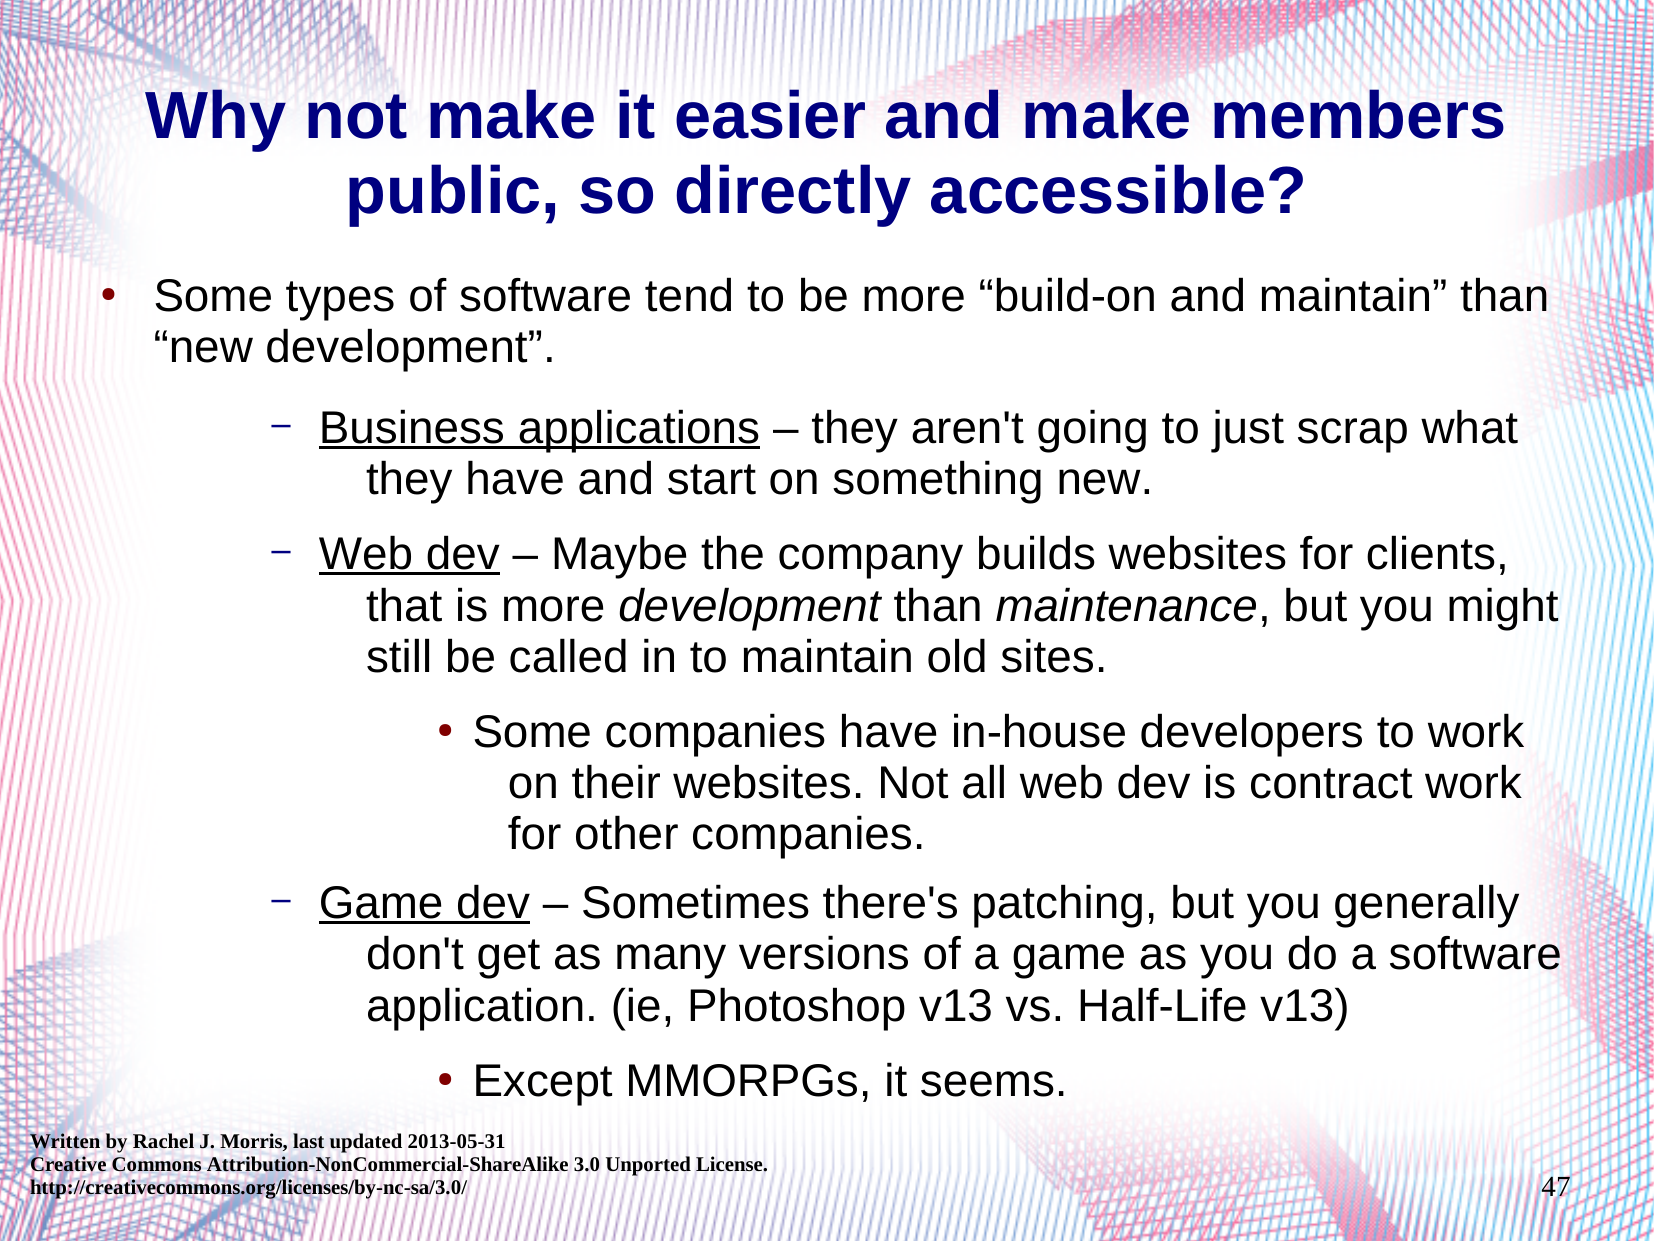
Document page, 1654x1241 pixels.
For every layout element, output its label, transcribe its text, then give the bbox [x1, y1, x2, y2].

title Why not make it easier and make members public, so directly accessible? [82, 49, 1571, 257]
picture [0, 0, 1654, 1241]
list Some types of software tend to be more “build-on and maintain” than “new development”. Business applications – they aren't going to just scrap what they have and start on something new. Web dev – Maybe the company builds websites for clients, that is more development than maintenance, but you might still be called in to maintain old sites. Some companies have in-house developers to work on their websites. Not all web dev is contract work for other companies. Game dev – Sometimes there's patching, but you generally don't get as many versions of a game as you do a software application. (ie, Photoshop v13 vs. Half-Life v13) Except MMORPGs, it seems. [82, 270, 1571, 1106]
